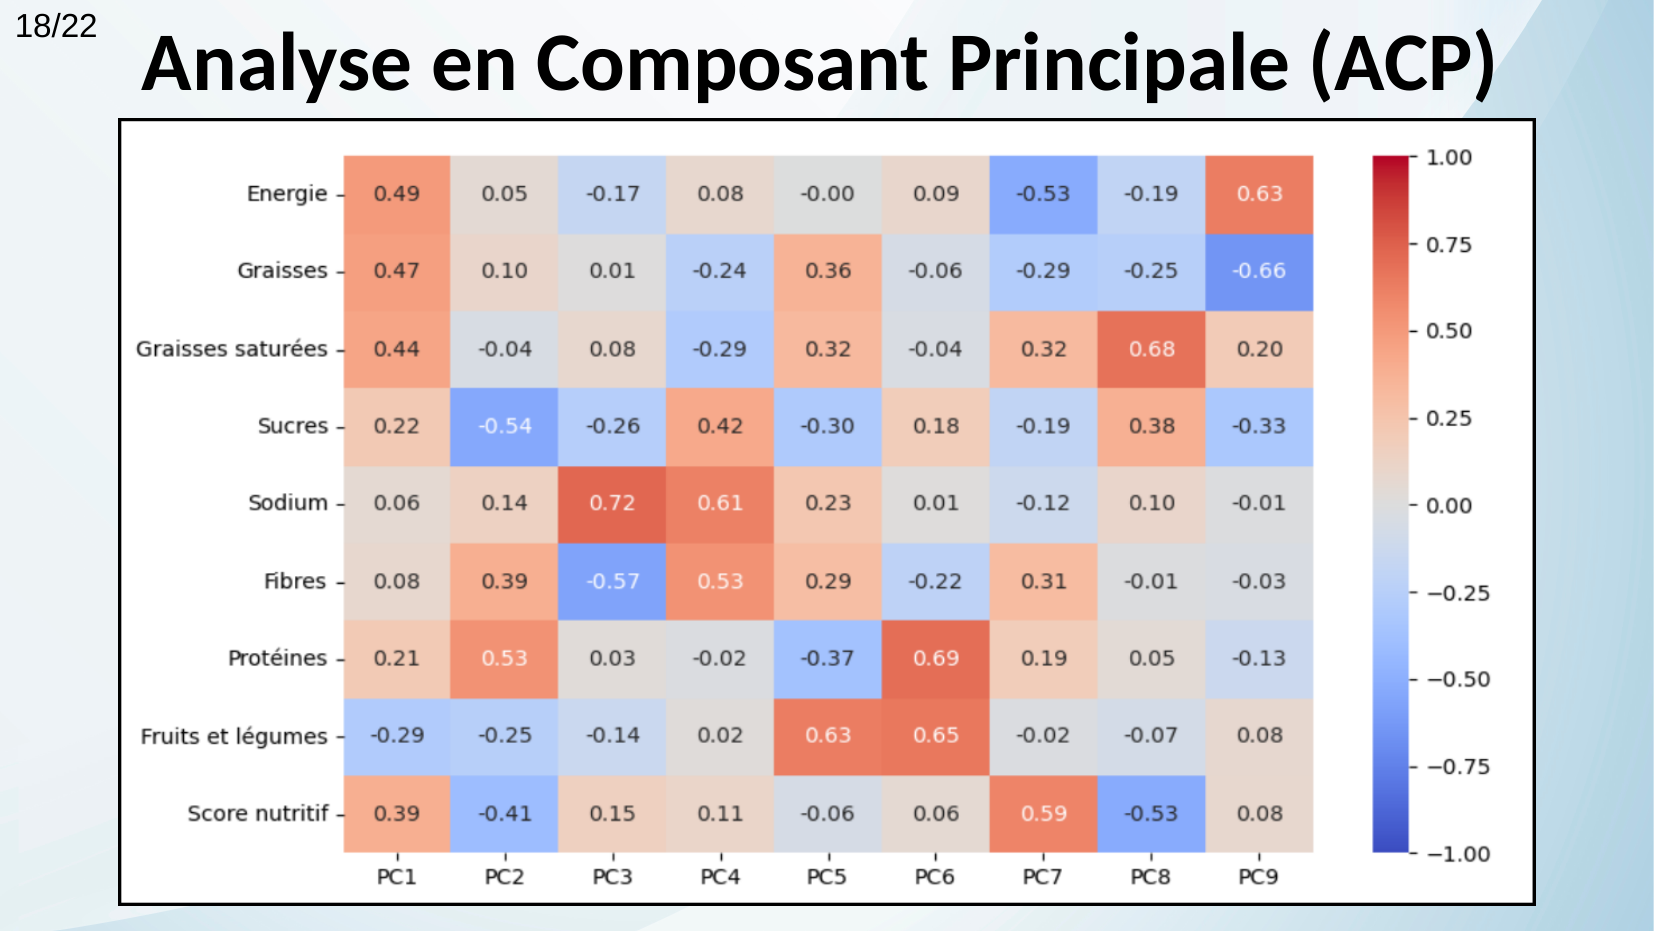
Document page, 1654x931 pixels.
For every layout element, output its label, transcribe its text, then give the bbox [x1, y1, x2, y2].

picture [0, 0, 1654, 931]
text_box 18/22 [0, 0, 119, 60]
title Analyse en Composant Principale (ACP) [76, 0, 1565, 148]
